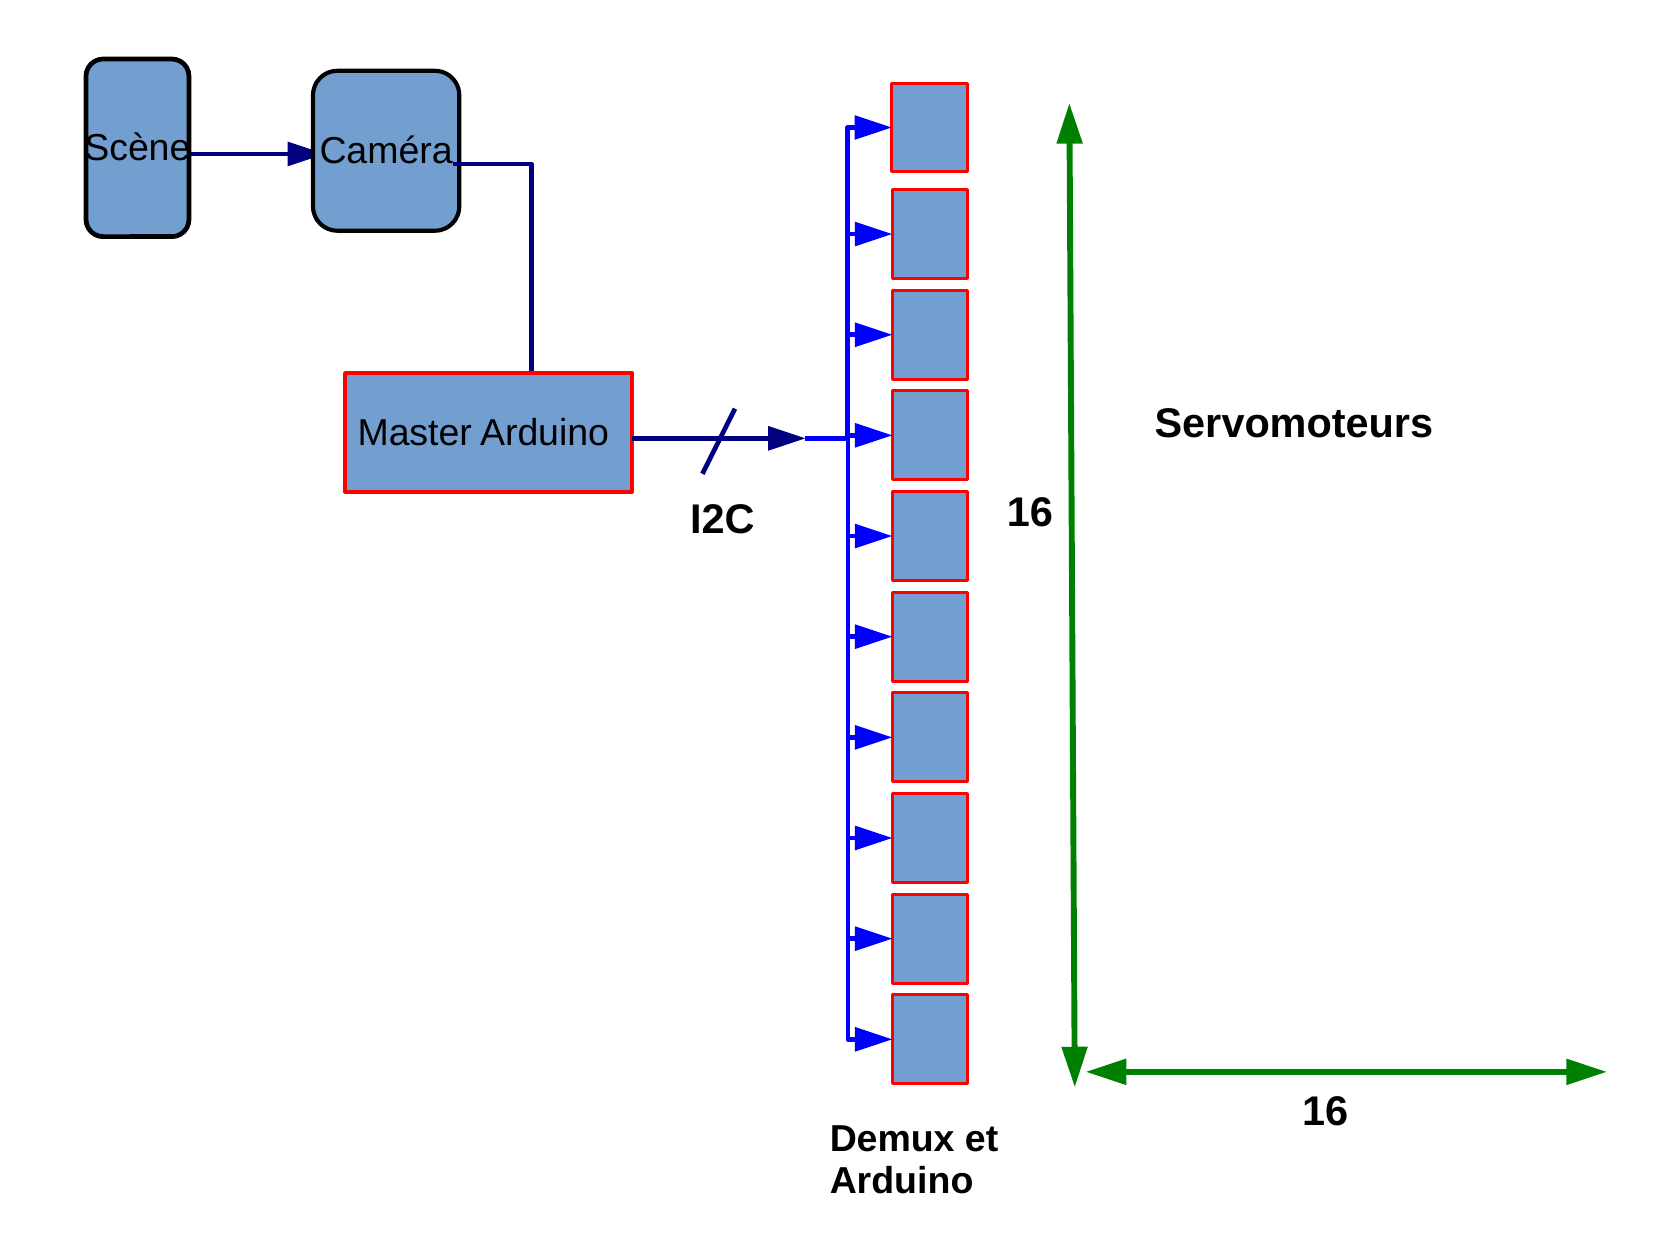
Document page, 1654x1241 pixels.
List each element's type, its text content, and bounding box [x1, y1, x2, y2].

text_box [892, 390, 968, 480]
text_box Servomoteurs [1139, 392, 1525, 503]
text_box [892, 793, 968, 883]
text_box [892, 189, 968, 279]
text_box 16 [1287, 1080, 1434, 1143]
text_box [892, 491, 968, 581]
text_box [892, 894, 968, 984]
text_box [892, 994, 968, 1084]
text_box Demux et Arduino [814, 1110, 1075, 1212]
text_box [892, 592, 968, 682]
text_box [891, 83, 968, 172]
text_box Master Arduino [345, 373, 633, 492]
text_box Caméra [312, 70, 460, 231]
text_box I2C [675, 488, 811, 569]
text_box [892, 692, 968, 782]
text_box Scène [85, 58, 189, 237]
text_box 16 [992, 481, 1090, 567]
text_box [892, 290, 968, 380]
